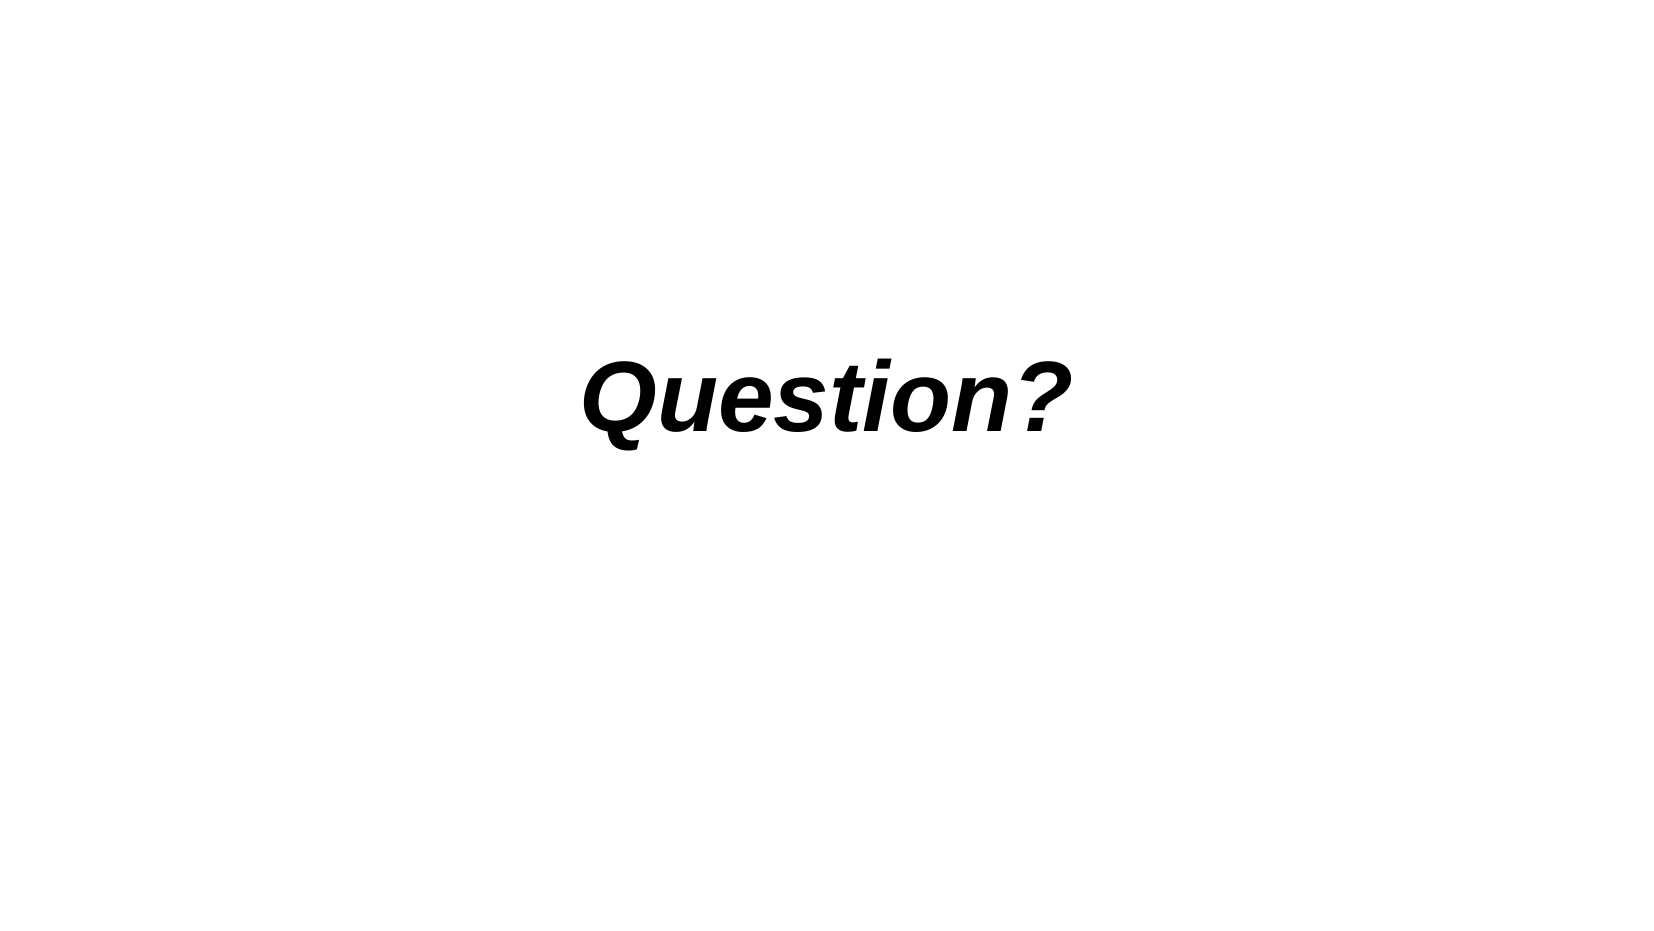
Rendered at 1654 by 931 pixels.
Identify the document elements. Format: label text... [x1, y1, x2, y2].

subtitle Question? [82, 37, 1571, 757]
